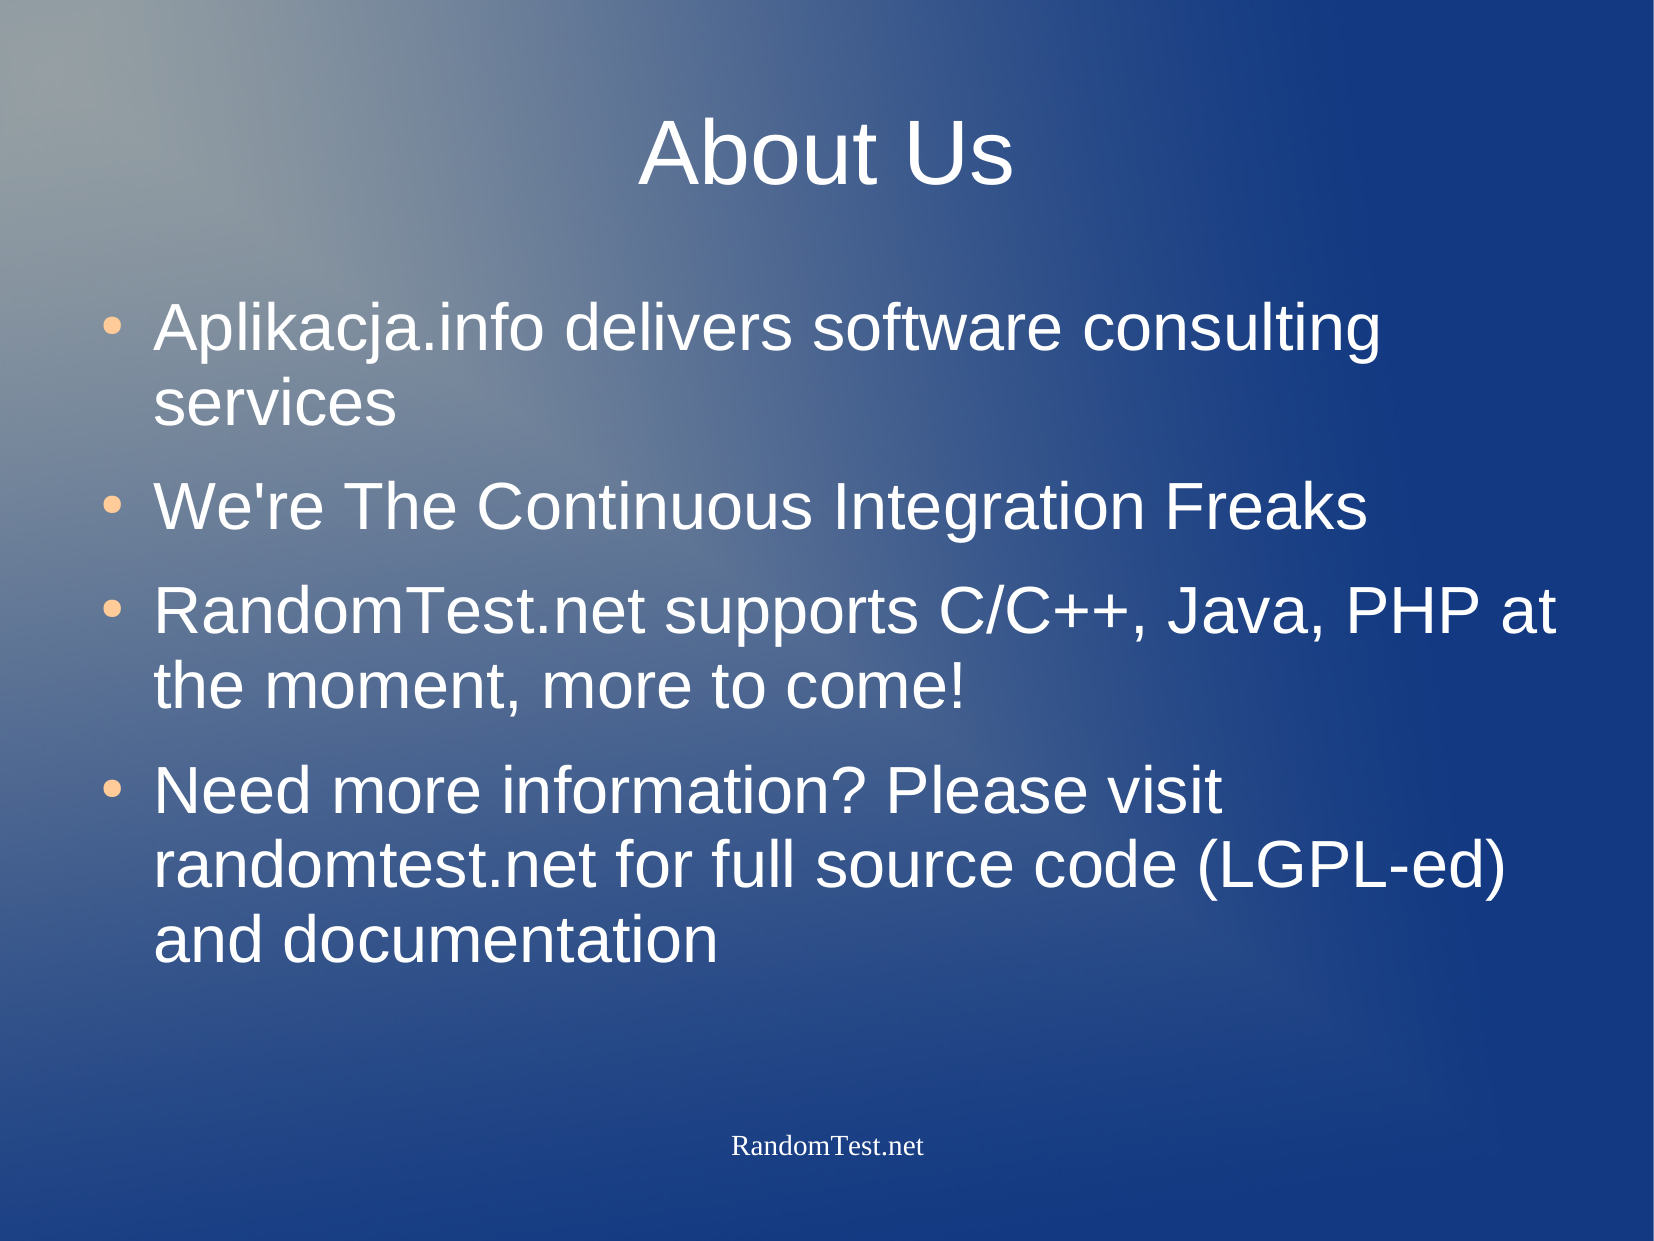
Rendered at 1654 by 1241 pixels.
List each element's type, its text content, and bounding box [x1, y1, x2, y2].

picture [0, 0, 1654, 1241]
list Aplikacja.info delivers software consulting services We're The Continuous Integration Freaks RandomTest.net supports C/C++, Java, PHP at the moment, more to come! Need more information? Please visit randomtest.net for full source code (LGPL-ed) and documentation [82, 290, 1571, 1082]
title About Us [82, 49, 1571, 257]
